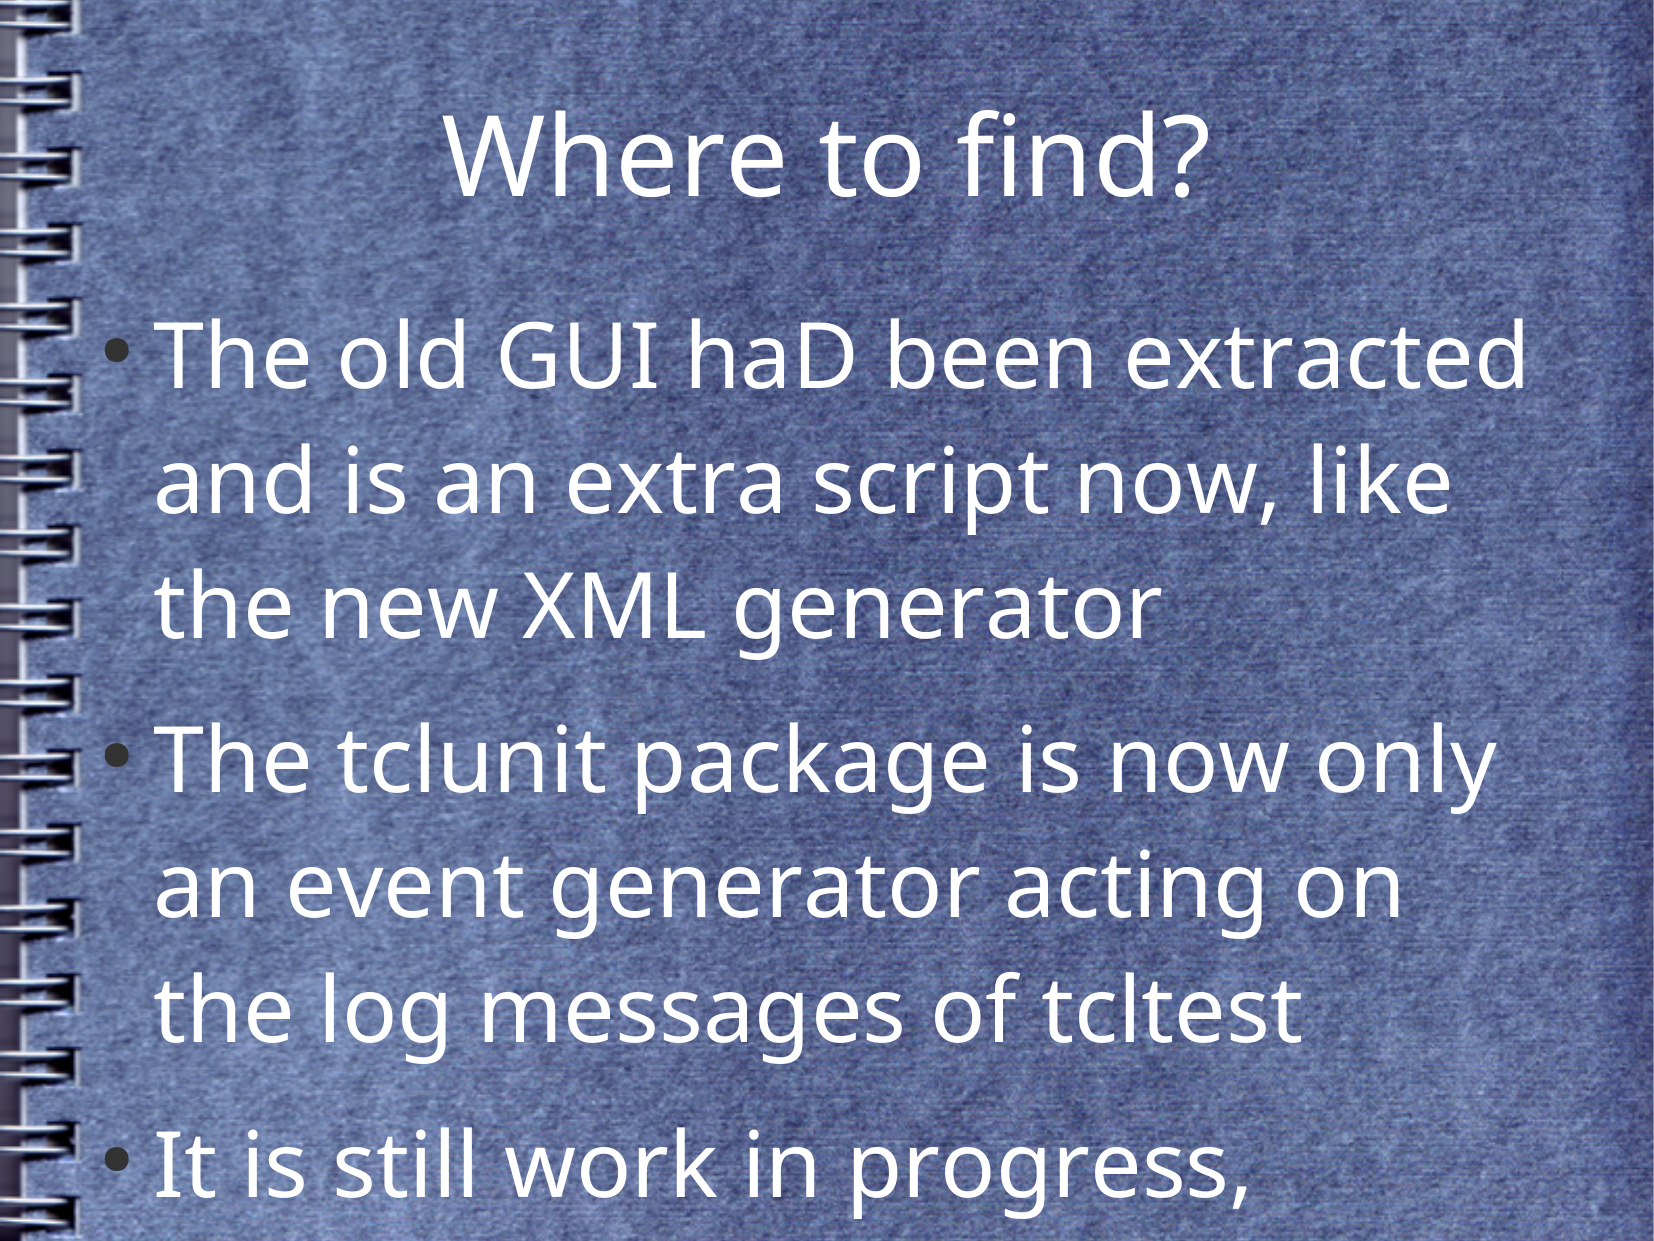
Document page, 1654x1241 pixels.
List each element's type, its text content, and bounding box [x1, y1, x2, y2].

list The old GUI haD been extracted and is an extra script now, like the new XML generator The tclunit package is now only an event generator acting on the log messages of tcltest It is still work in progress, although it can already be used All can be found at → github.com [82, 290, 1571, 1145]
title Where to find? [82, 49, 1571, 257]
picture [0, 0, 1654, 1241]
